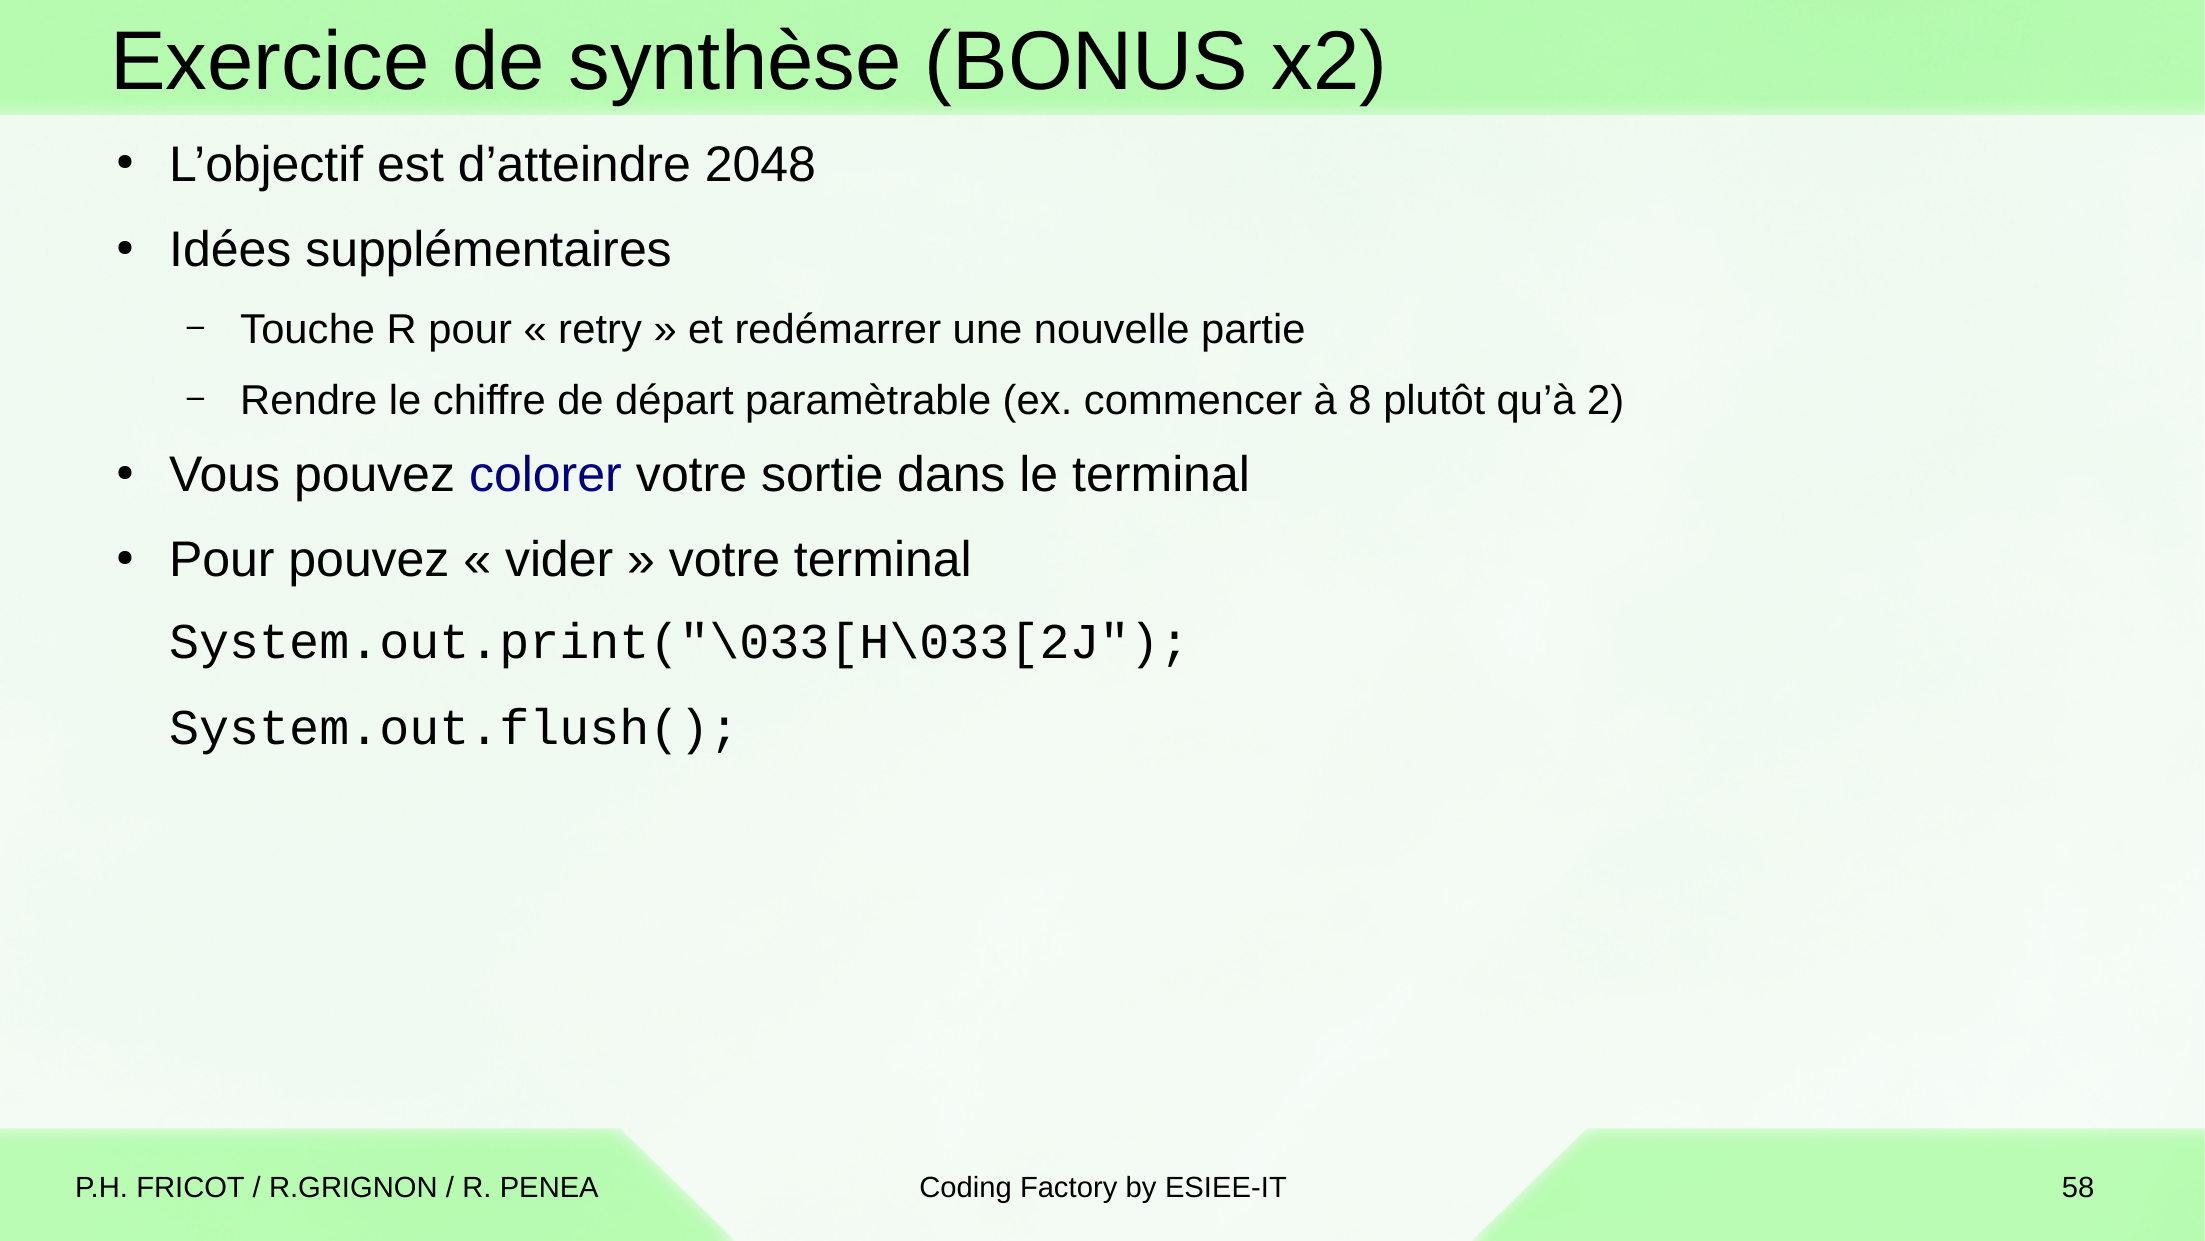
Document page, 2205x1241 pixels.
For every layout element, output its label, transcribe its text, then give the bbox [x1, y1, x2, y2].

list L’objectif est d’atteindre 2048 Idées supplémentaires Touche R pour « retry » et redémarrer une nouvelle partie Rendre le chiffre de départ paramètrable (ex. commencer à 8 plutôt qu’à 2) Vous pouvez colorer votre sortie dans le terminal Pour pouvez « vider » votre terminal System.out.print("\033[H\033[2J"); System.out.flush(); [98, 206, 2083, 1126]
title Exercice de synthèse (BONUS x2) [110, 49, 2095, 111]
picture [0, 0, 2205, 1241]
